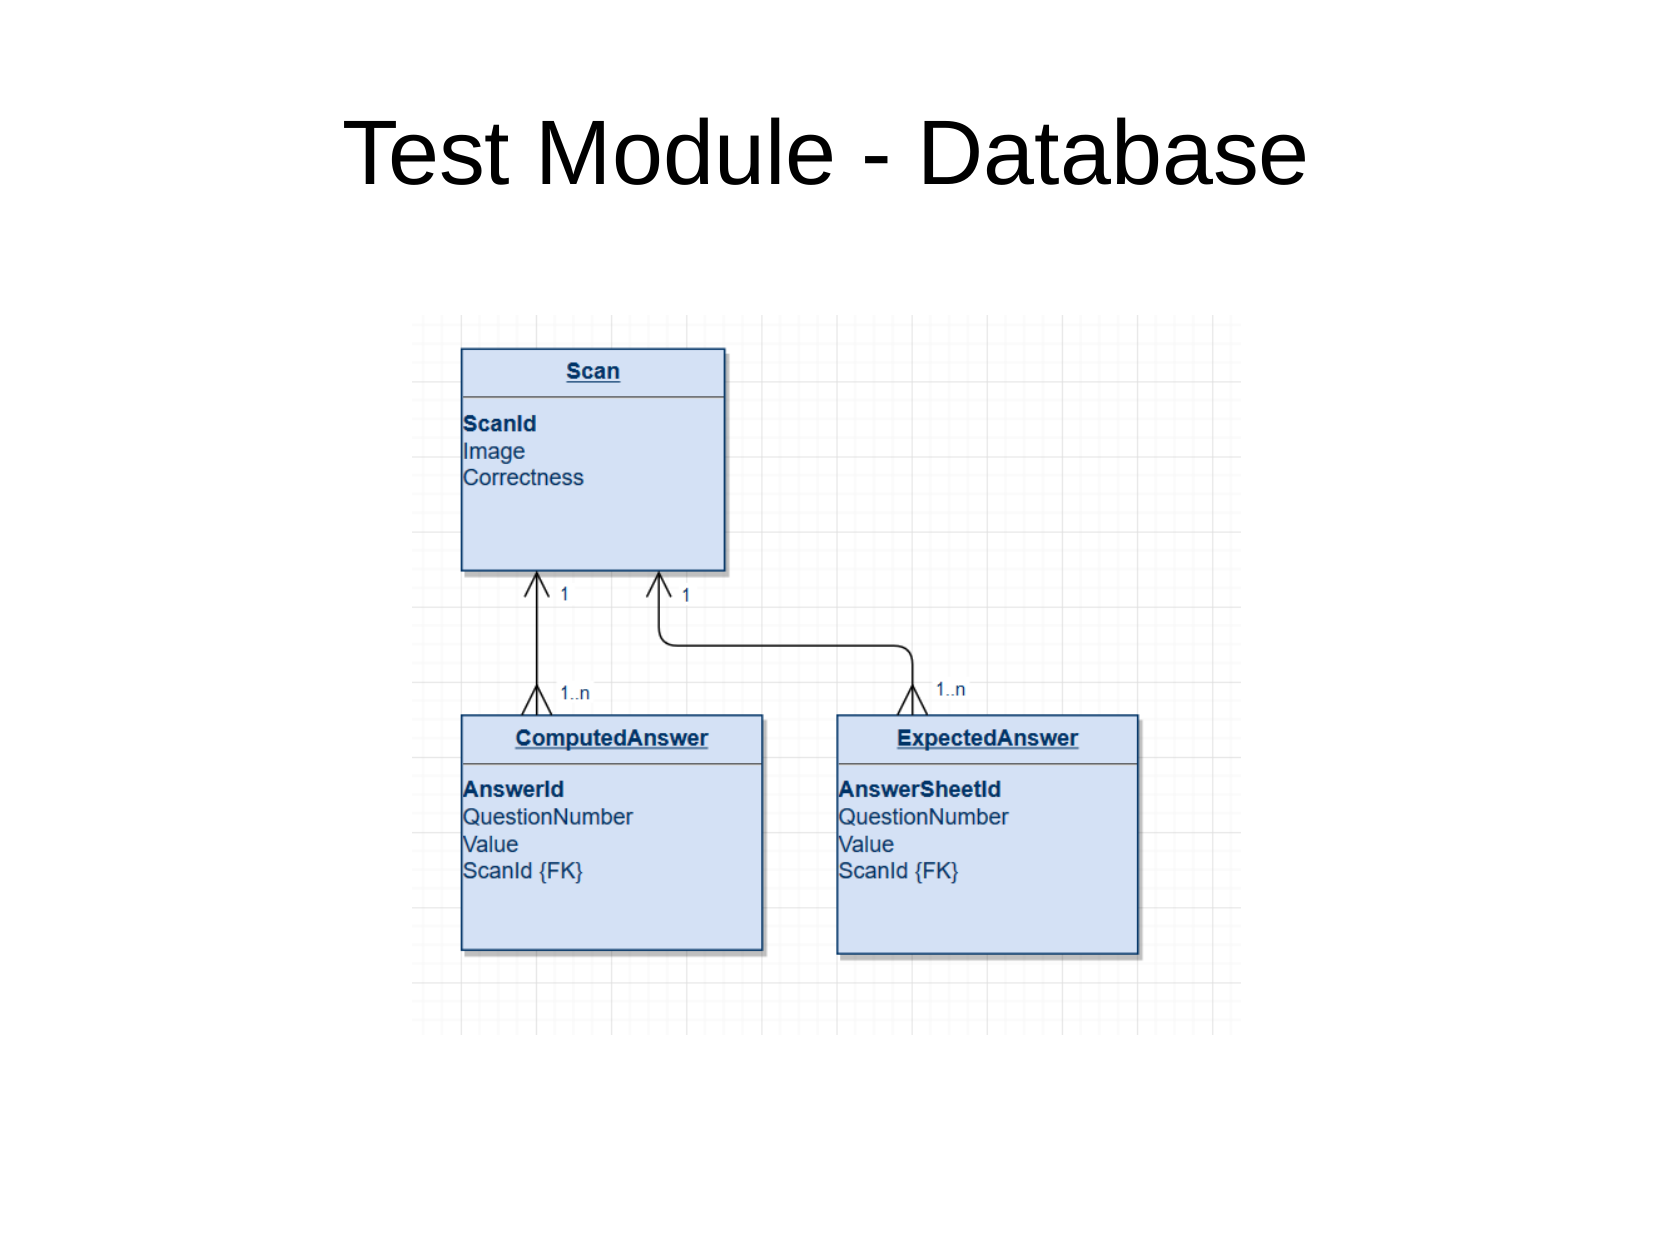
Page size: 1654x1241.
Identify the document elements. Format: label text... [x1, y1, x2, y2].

picture [412, 315, 1241, 1036]
title Test Module - Database [82, 49, 1571, 257]
